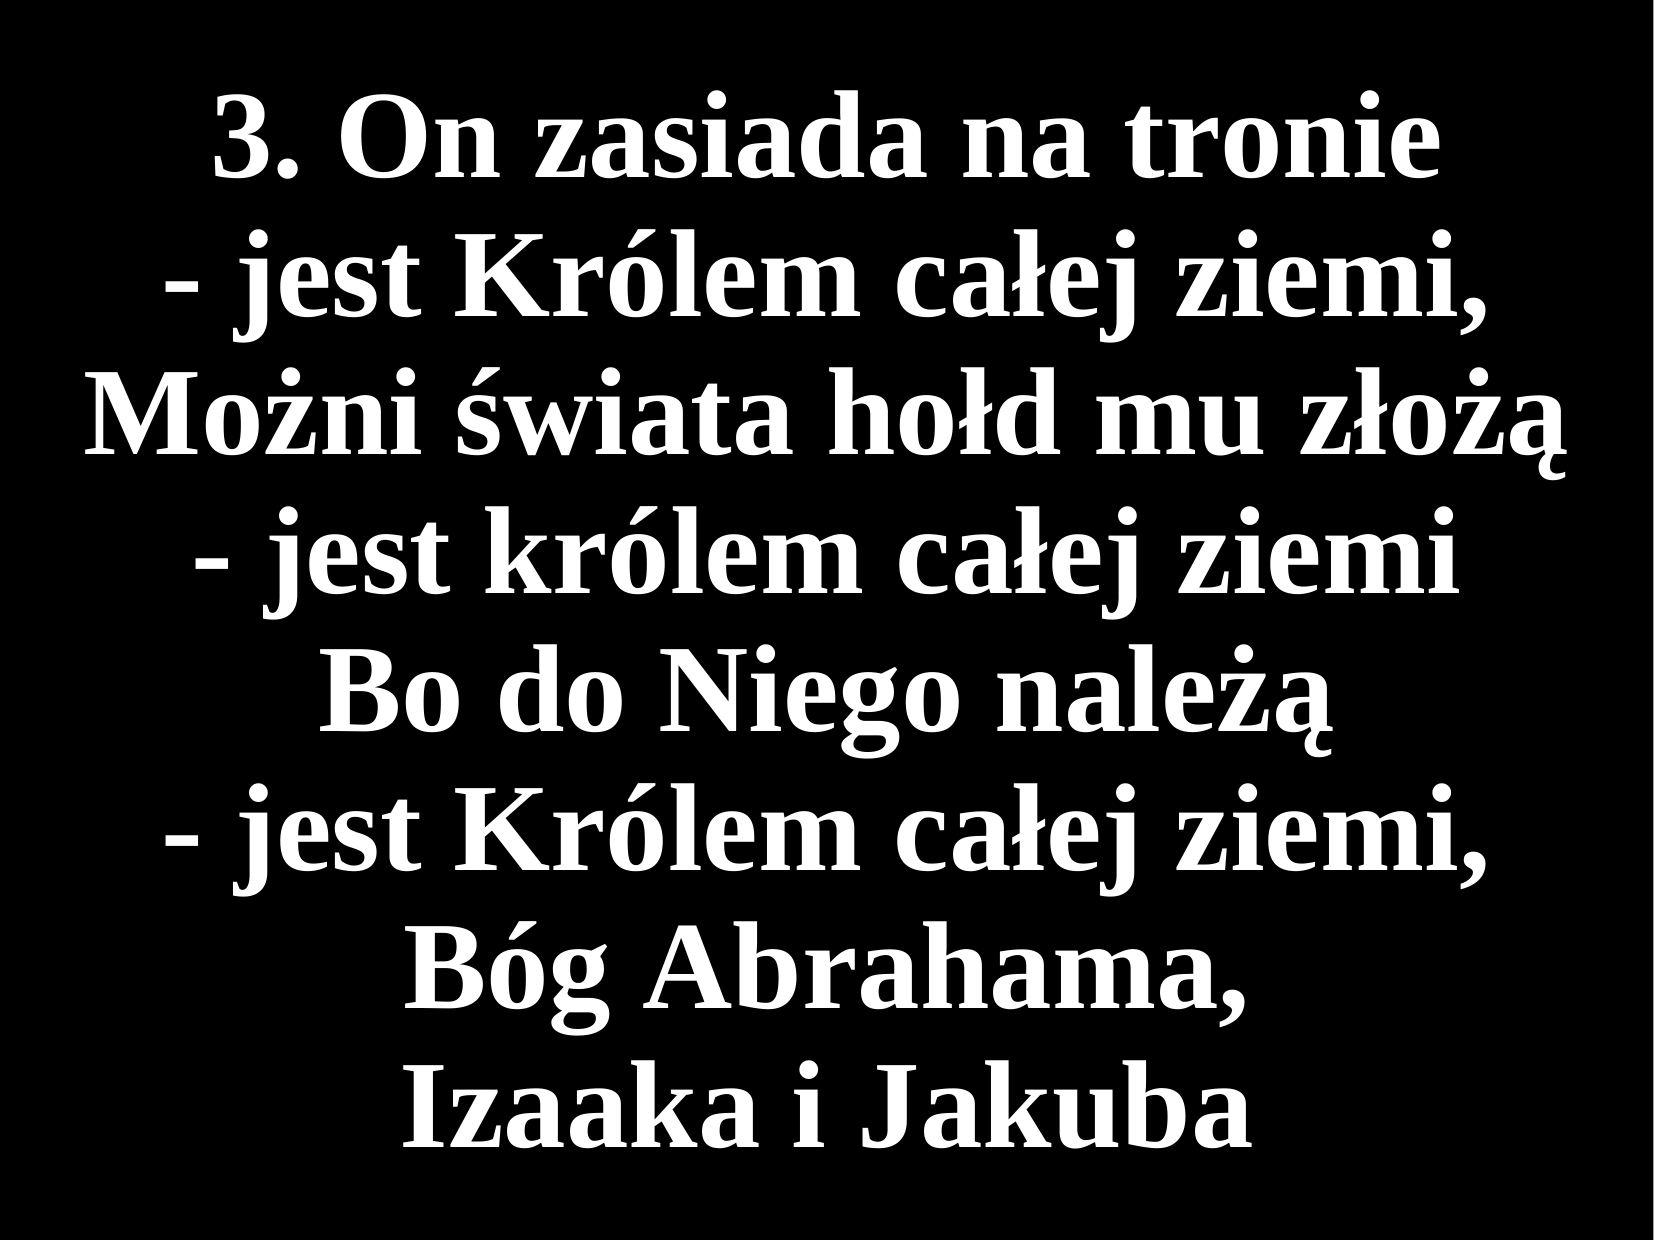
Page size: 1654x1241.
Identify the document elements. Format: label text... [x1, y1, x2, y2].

title 3. On zasiada na tronie - jest Królem całej ziemi, Możni świata hołd mu złożą - jest królem całej ziemi Bo do Niego należą - jest Królem całej ziemi, Bóg Abrahama, Izaaka i Jakuba [0, 0, 1654, 1241]
